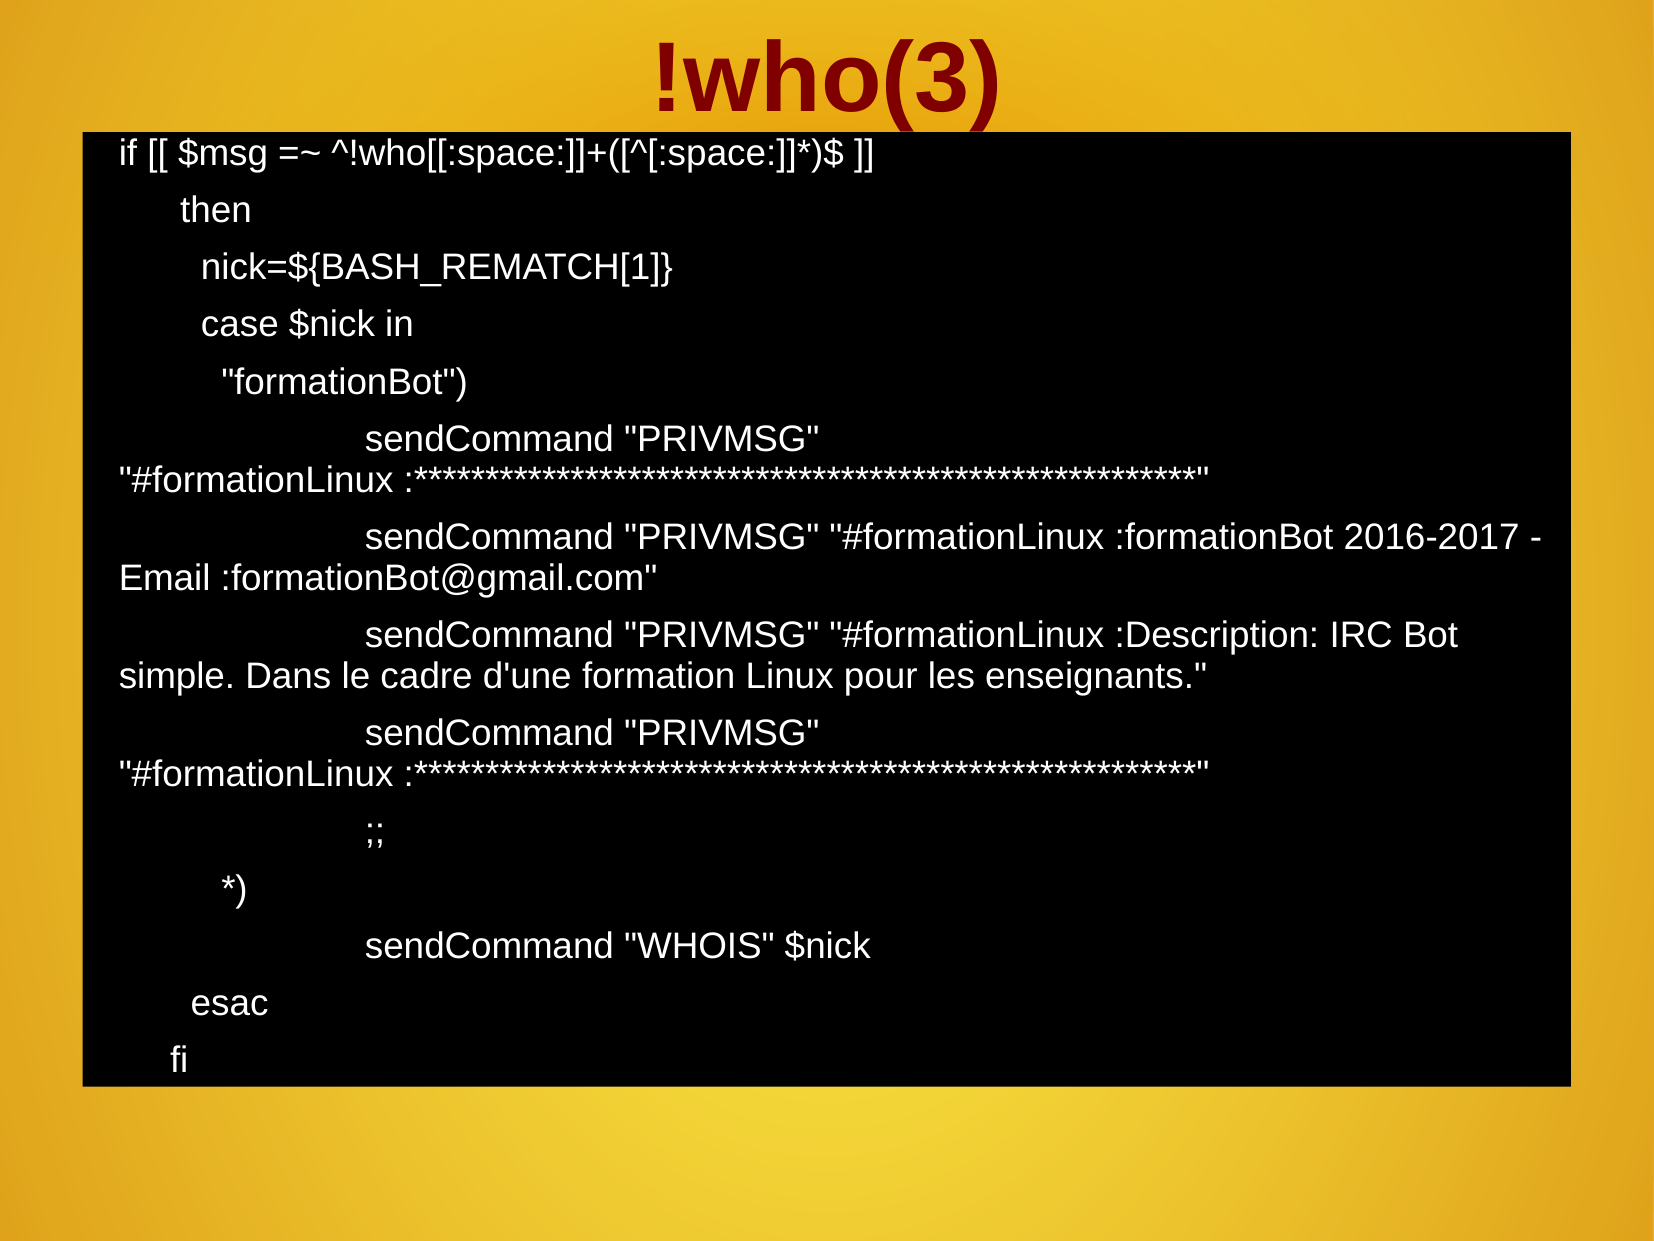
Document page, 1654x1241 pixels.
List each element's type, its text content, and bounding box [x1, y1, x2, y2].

list if [[ $msg =~ ^!who[[:space:]]+([^[:space:]]*)$ ]] then nick=${BASH_REMATCH[1]} case $nick in "formationBot") sendCommand "PRIVMSG" "#formationLinux :*******************************************************" sendCommand "PRIVMSG" "#formationLinux :formationBot 2016-2017 - Email :formationBot@gmail.com" sendCommand "PRIVMSG" "#formationLinux :Description: IRC Bot simple. Dans le cadre d'une formation Linux pour les enseignants." sendCommand "PRIVMSG" "#formationLinux :*******************************************************" ;; *) sendCommand "WHOIS" $nick esac fi [82, 132, 1571, 1087]
title !who(3) [82, 21, 1571, 132]
